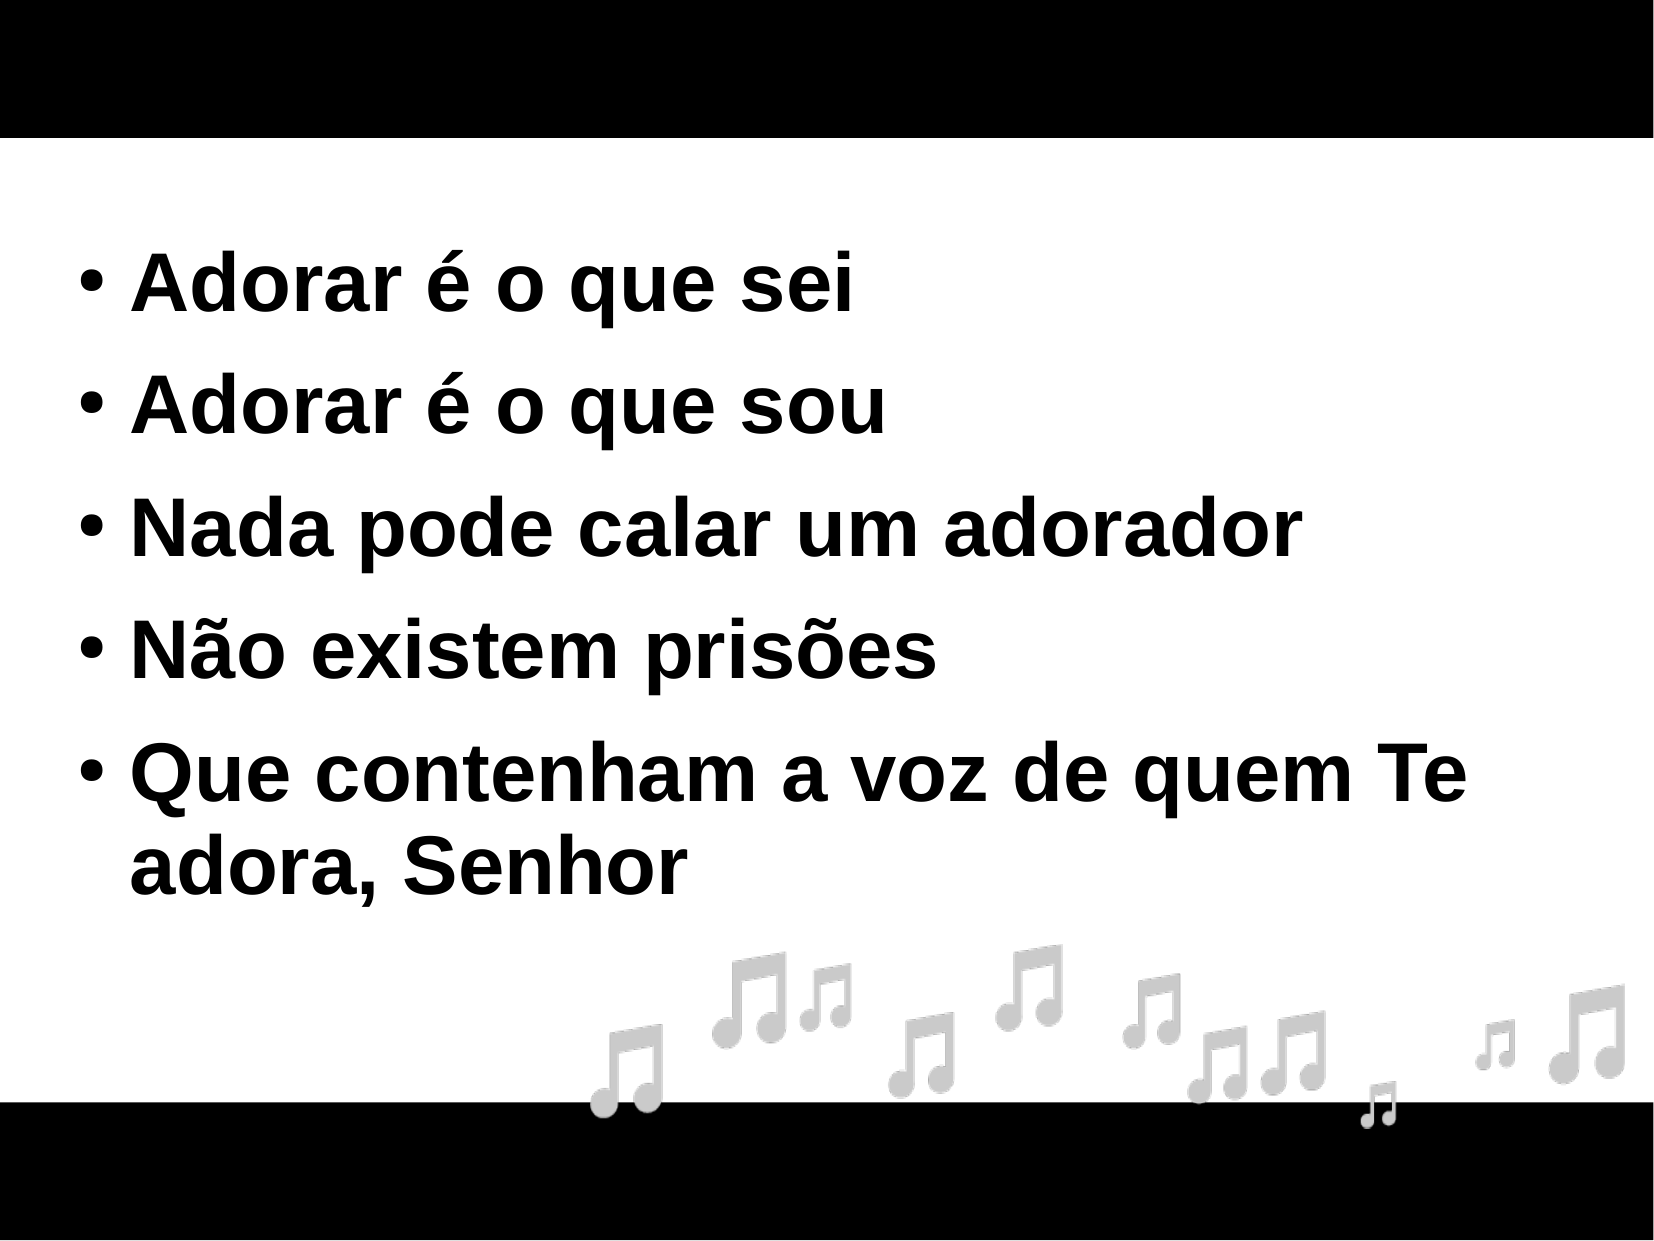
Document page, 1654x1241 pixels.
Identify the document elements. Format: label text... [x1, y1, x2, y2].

list Adorar é o que sei Adorar é o que sou Nada pode calar um adorador Não existem prisões Que contenham a voz de quem Te adora, Senhor [59, 236, 1595, 1024]
